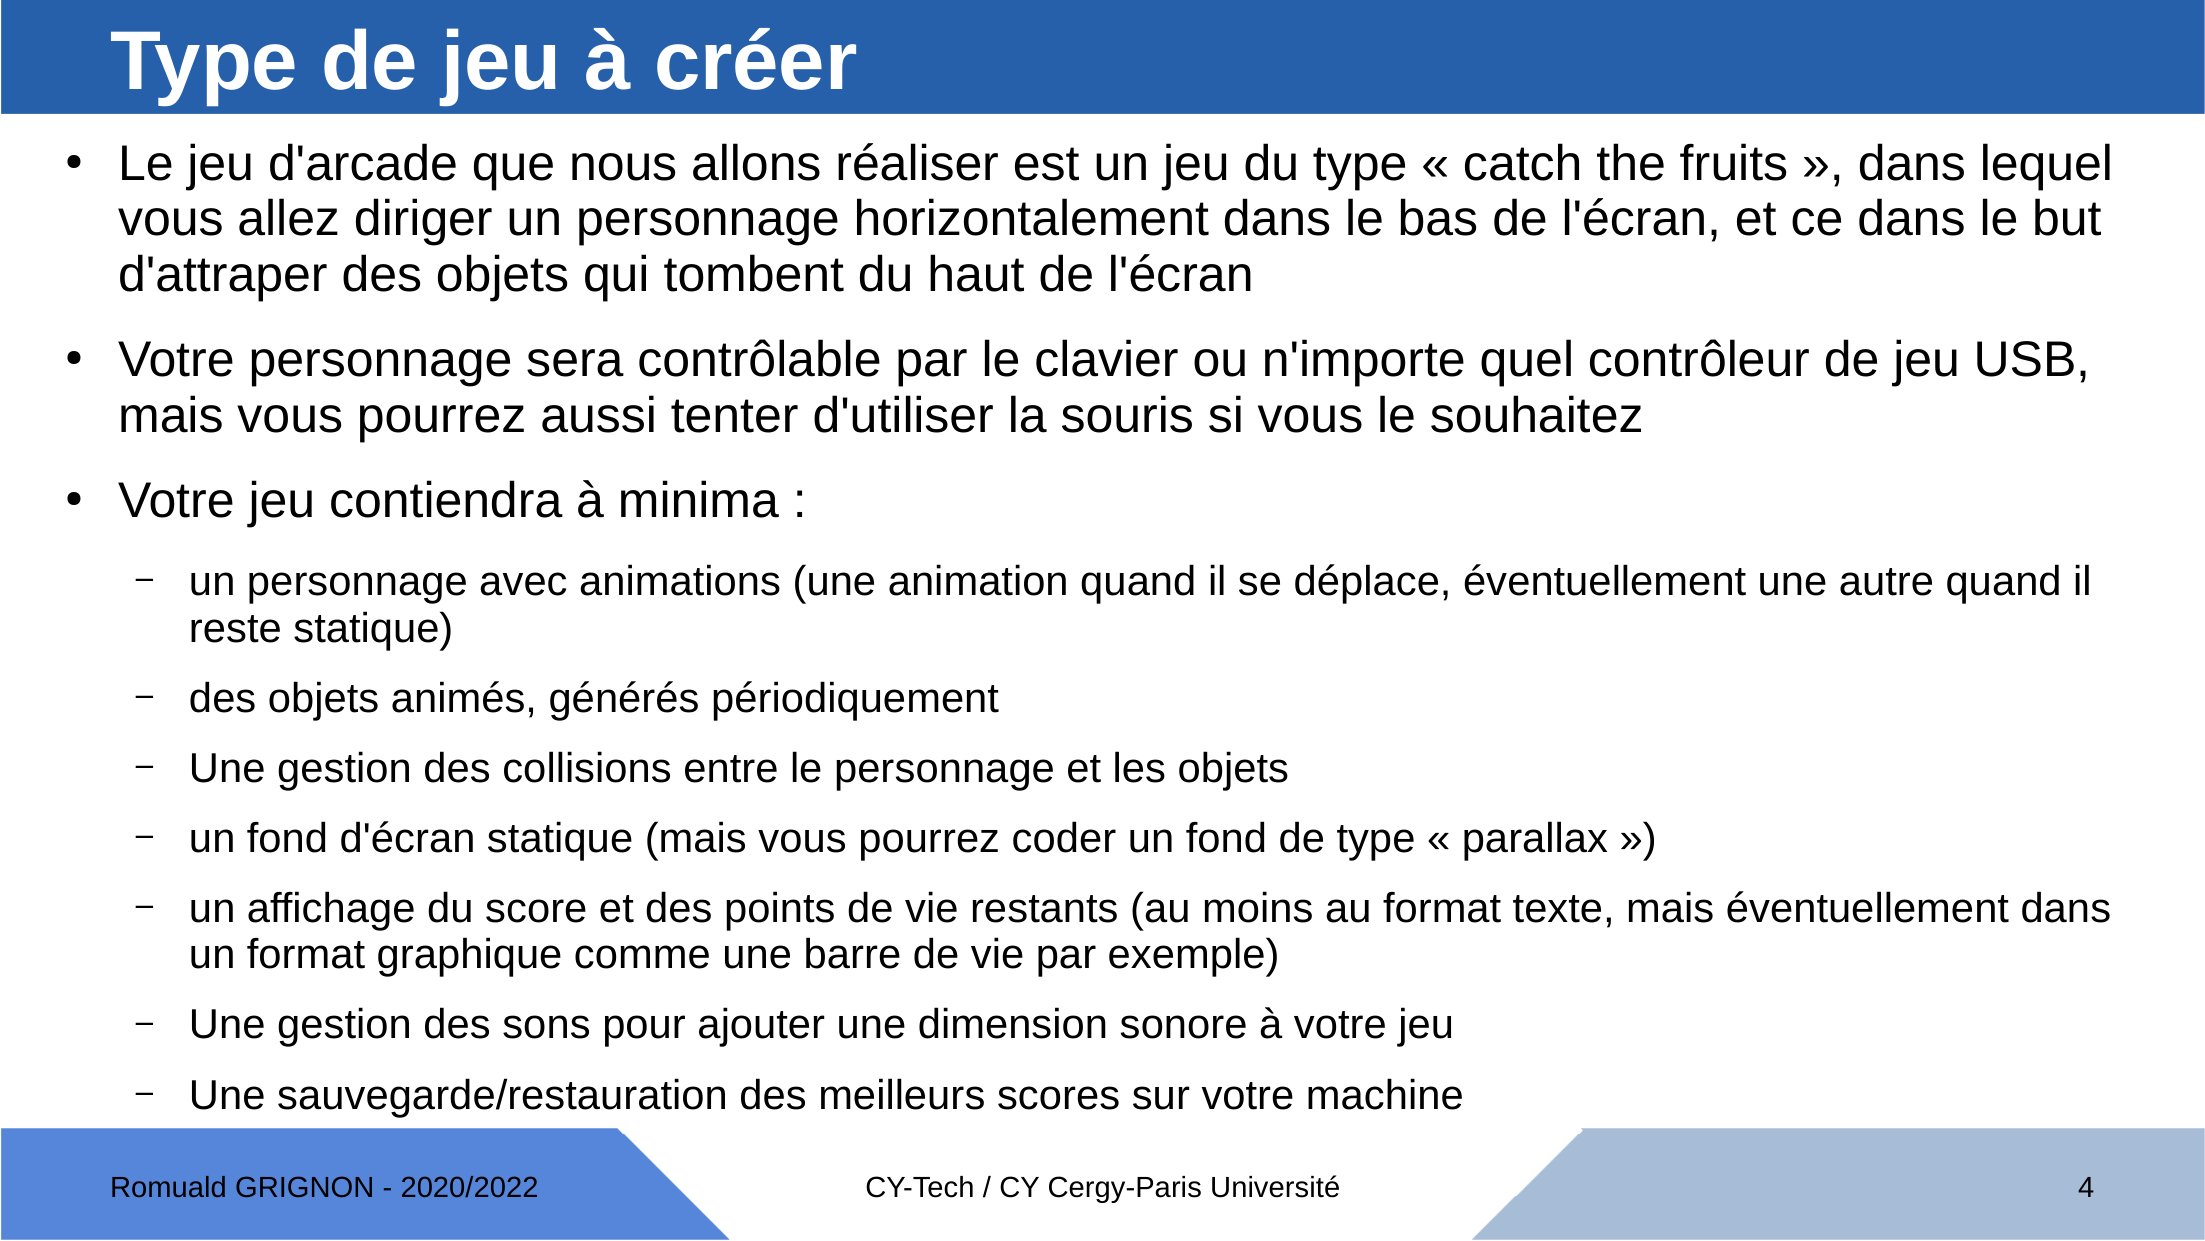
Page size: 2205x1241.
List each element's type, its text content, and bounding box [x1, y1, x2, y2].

title Type de jeu à créer [110, 49, 2095, 205]
list Le jeu d'arcade que nous allons réaliser est un jeu du type « catch the fruits », dans lequel vous allez diriger un personnage horizontalement dans le bas de l'écran, et ce dans le but d'attraper des objets qui tombent du haut de l'écran Votre personnage sera contrôlable par le clavier ou n'importe quel contrôleur de jeu USB, mais vous pourrez aussi tenter d'utiliser la souris si vous le souhaitez Votre jeu contiendra à minima : un personnage avec animations (une animation quand il se déplace, éventuellement une autre quand il reste statique) des objets animés, générés périodiquement Une gestion des collisions entre le personnage et les objets un fond d'écran statique (mais vous pourrez coder un fond de type « parallax ») un affichage du score et des points de vie restants (au moins au format texte, mais éventuellement dans un format graphique comme une barre de vie par exemple) Une gestion des sons pour ajouter une dimension sonore à votre jeu Une sauvegarde/restauration des meilleurs scores sur votre machine [47, 205, 2133, 1121]
picture [0, 0, 2205, 1241]
